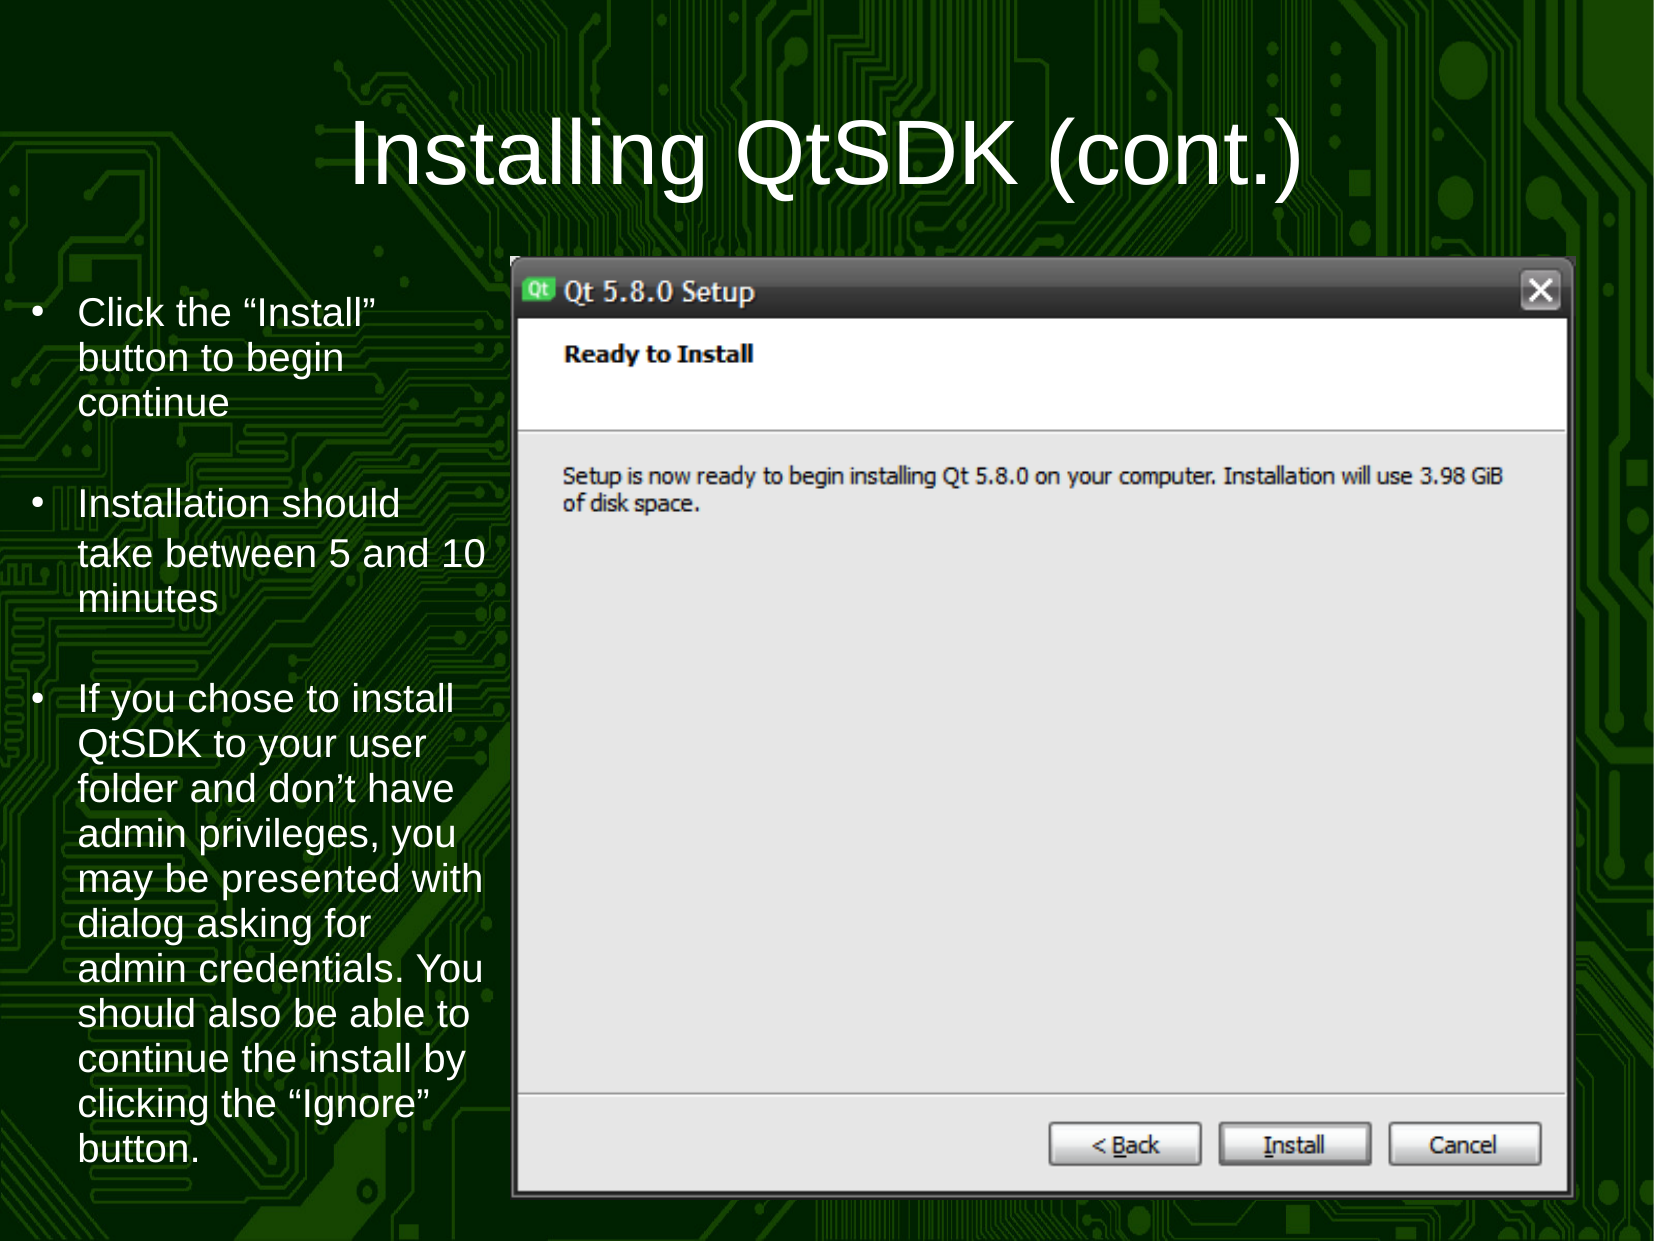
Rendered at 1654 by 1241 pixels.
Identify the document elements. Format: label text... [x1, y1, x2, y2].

list Click the “Install” button to begin continue Installation should take between 5 and 10 minutes If you chose to install QtSDK to your user folder and don’t have admin privileges, you may be presented with dialog asking for admin credentials. You should also be able to continue the install by clicking the “Ignore” button. [15, 290, 488, 1186]
title Installing QtSDK (cont.) [82, 49, 1571, 257]
picture [0, 0, 1654, 1241]
